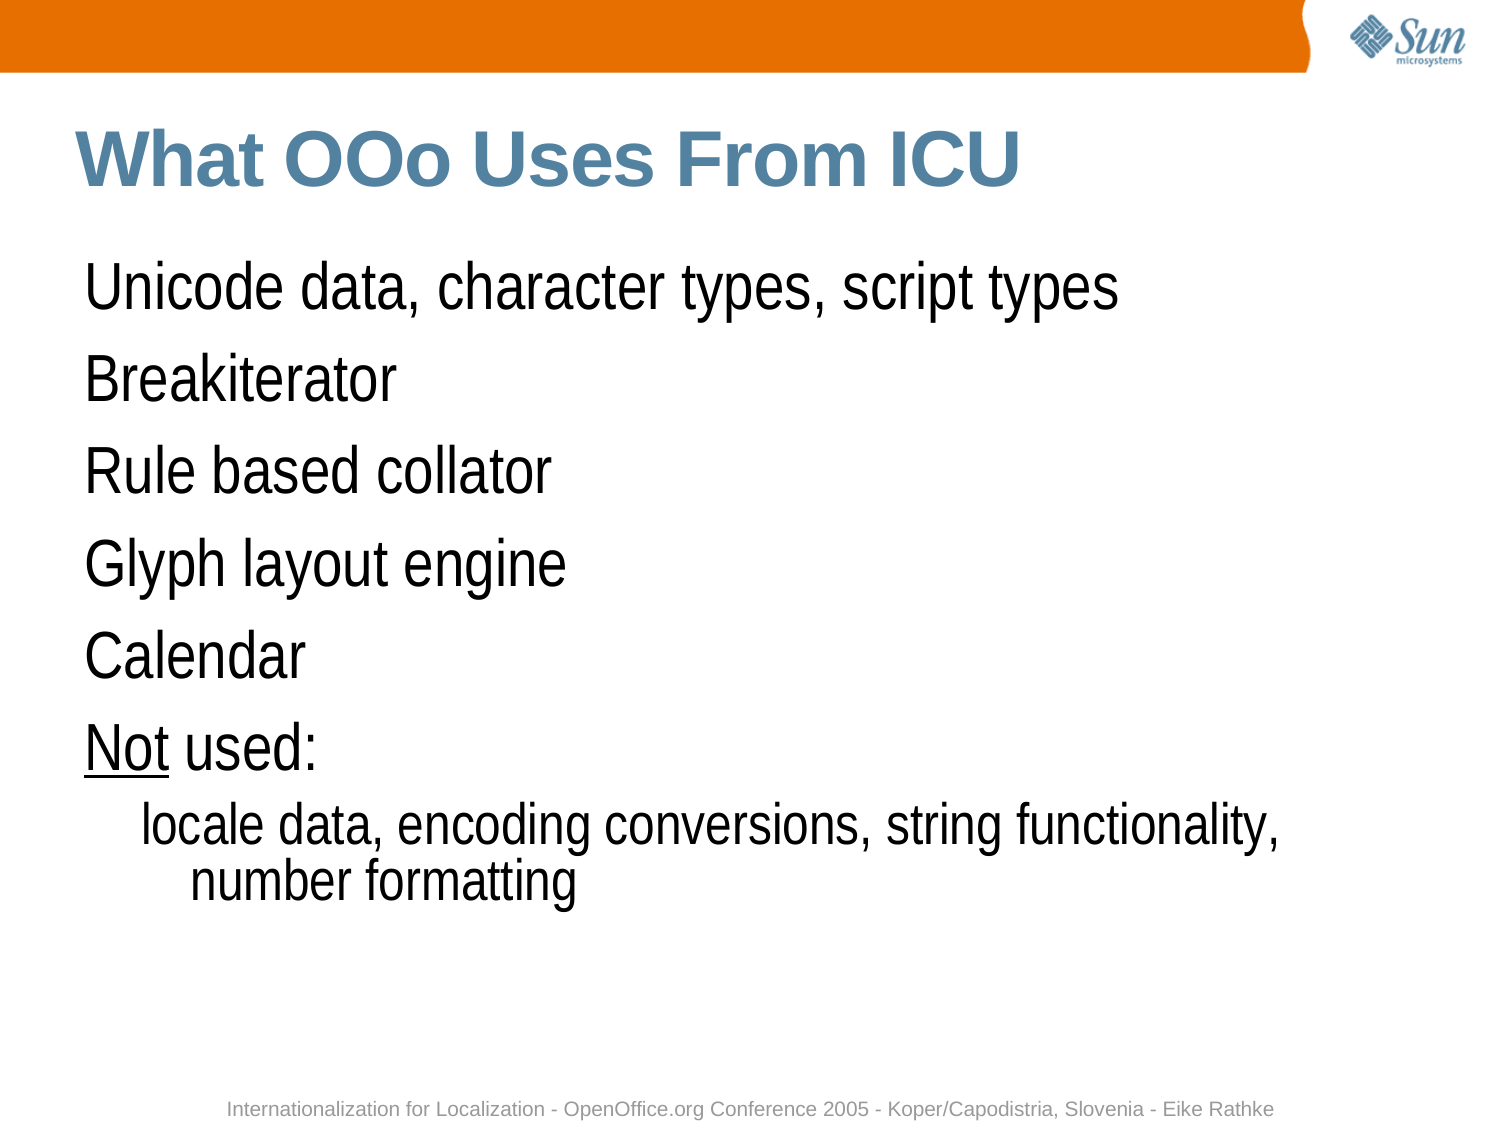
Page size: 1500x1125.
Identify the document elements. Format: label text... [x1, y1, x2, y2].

list Unicode data, character types, script types Breakiterator Rule based collator Glyph layout engine Calendar Not used: locale data, encoding conversions, string functionality, number formatting [64, 257, 1402, 1017]
title What OOo Uses From ICU [75, 122, 1438, 228]
picture [0, 0, 1500, 75]
